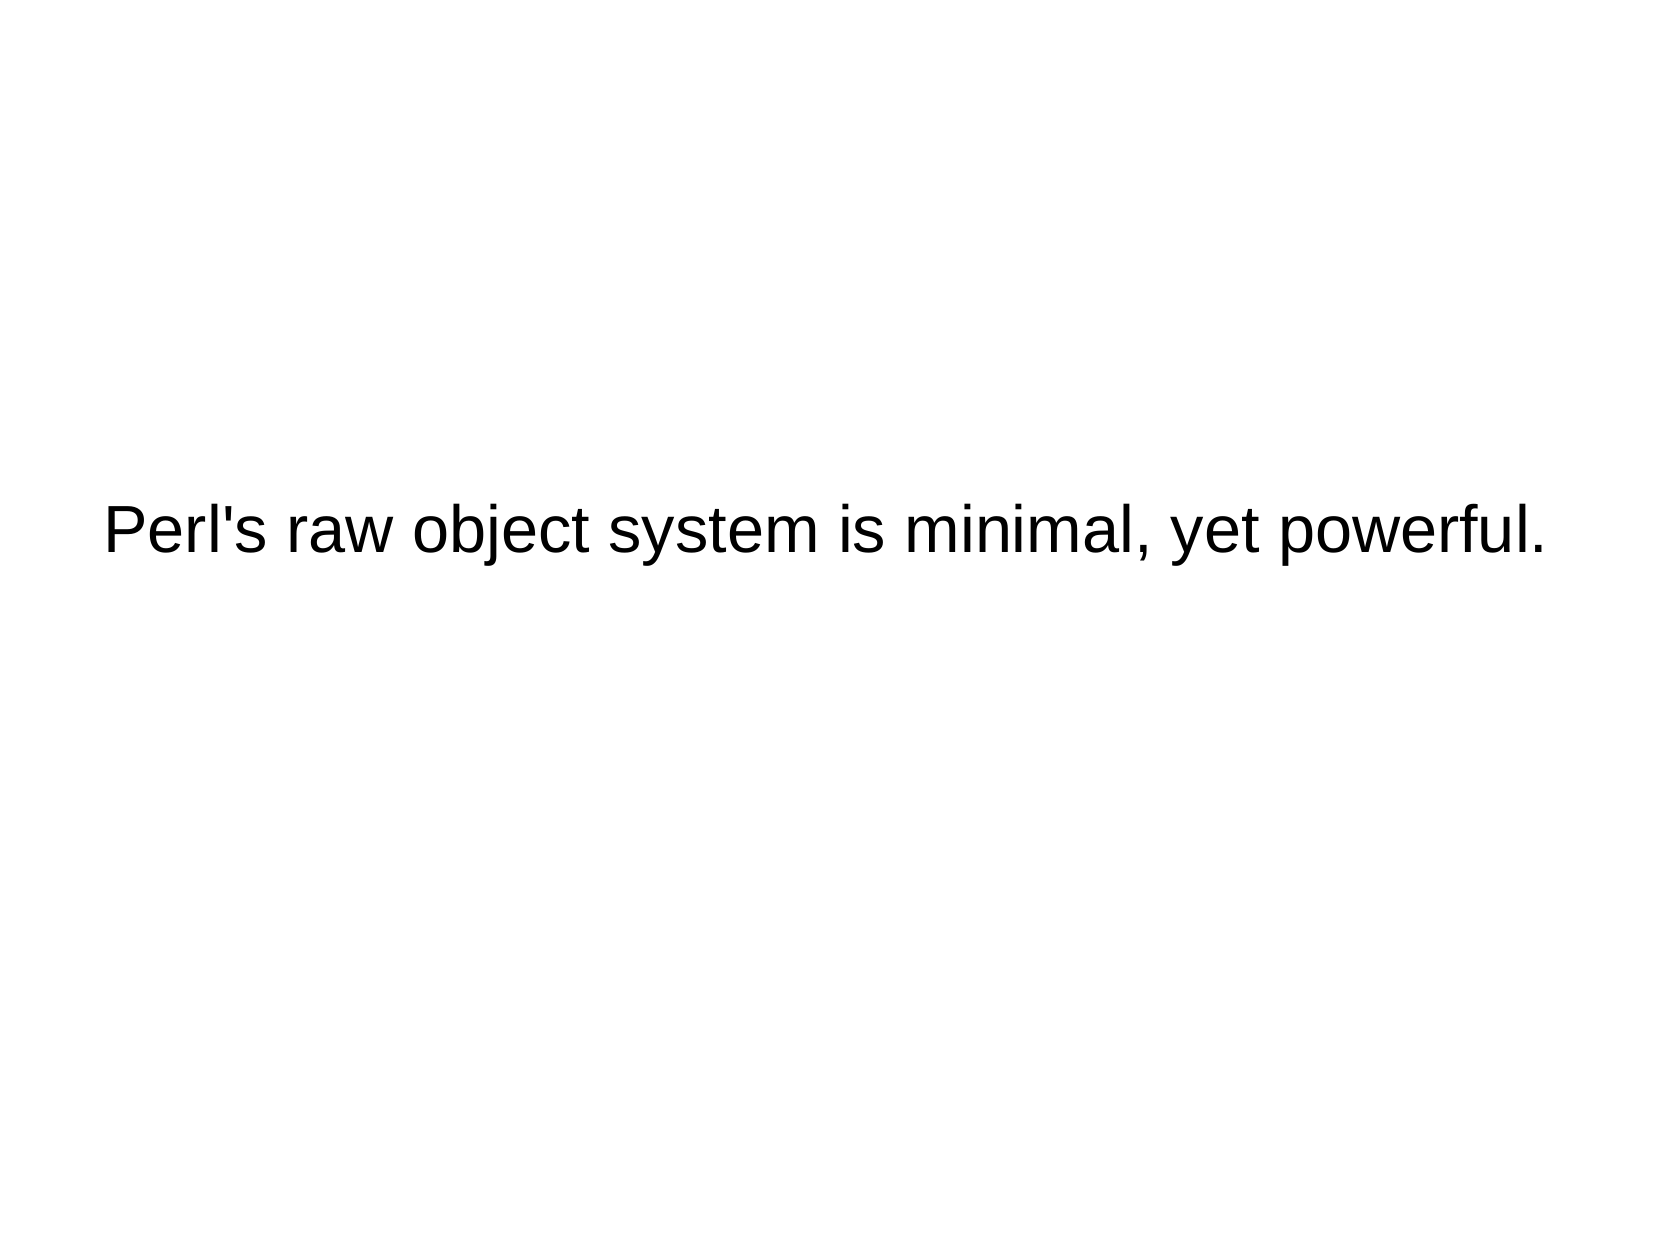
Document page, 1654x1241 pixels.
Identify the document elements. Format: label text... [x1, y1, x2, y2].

subtitle Perl's raw object system is minimal, yet powerful. [82, 49, 1571, 1010]
